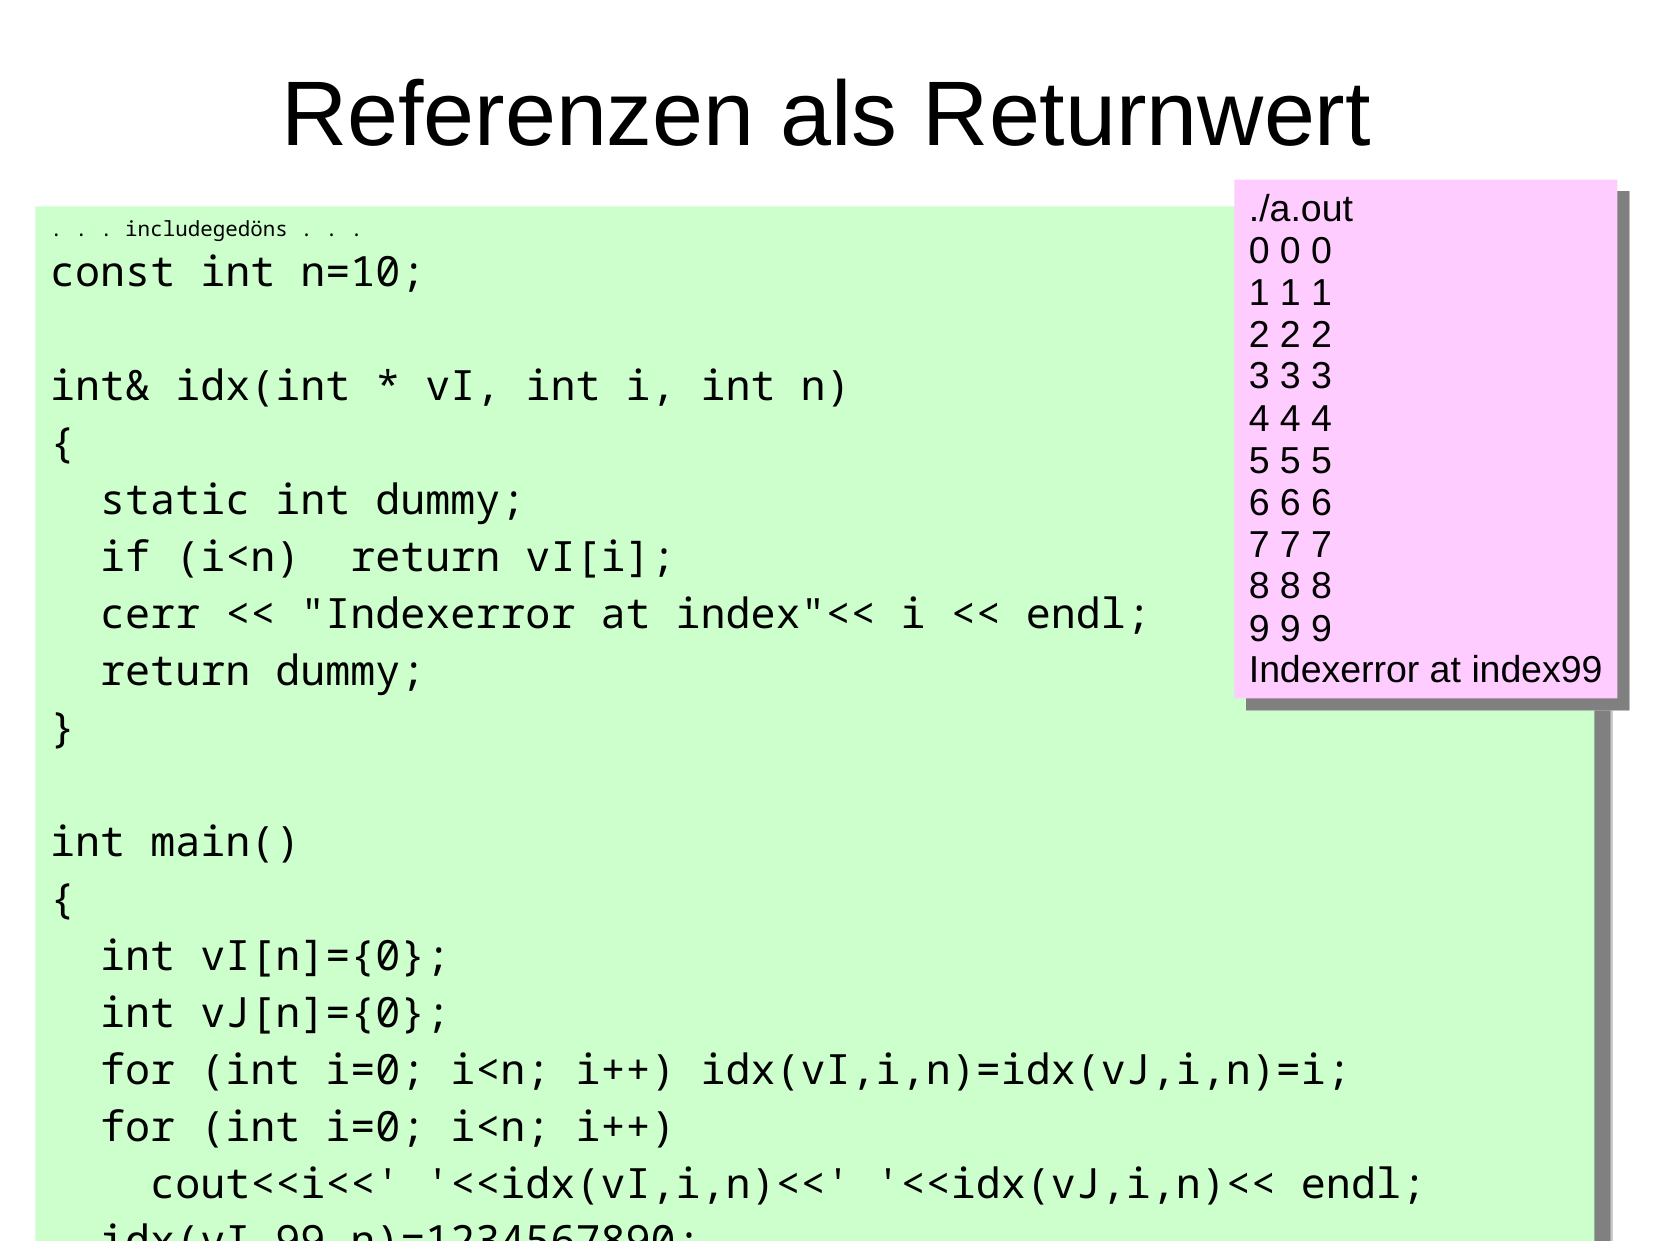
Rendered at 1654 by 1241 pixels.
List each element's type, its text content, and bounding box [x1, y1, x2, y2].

title Referenzen als Returnwert [82, 47, 1571, 180]
text_box . . . includegedöns . . . const int n=10; int& idx(int * vI, int i, int n) { static int dummy; if (i<n) return vI[i]; cerr << "Indexerror at index"<< i << endl; return dummy; } int main() { int vI[n]={0}; int vJ[n]={0}; for (int i=0; i<n; i++) idx(vI,i,n)=idx(vJ,i,n)=i; for (int i=0; i<n; i++) cout<<i<<' '<<idx(vI,i,n)<<' '<<idx(vJ,i,n)<< endl; idx(vI,99,n)=1234567890; return 0; } [35, 206, 1595, 1217]
text_box ./a.out 0 0 0 1 1 1 2 2 2 3 3 3 4 4 4 5 5 5 6 6 6 7 7 7 8 8 8 9 9 9 Indexerror at index99 [1234, 179, 1618, 699]
